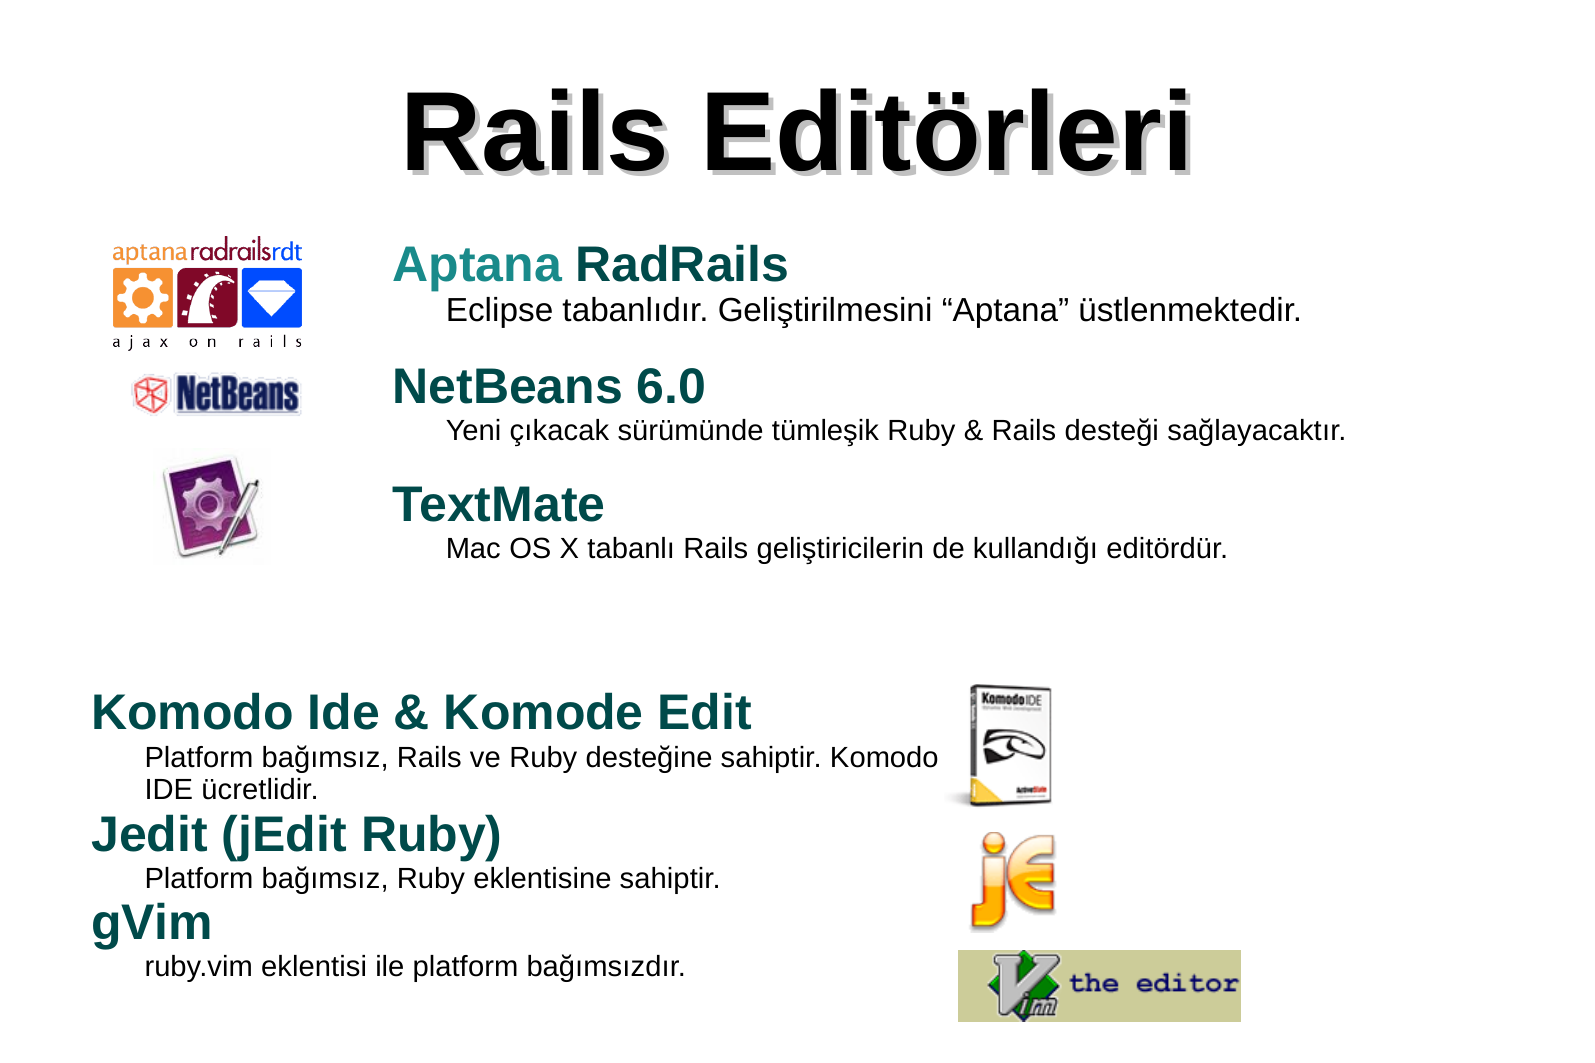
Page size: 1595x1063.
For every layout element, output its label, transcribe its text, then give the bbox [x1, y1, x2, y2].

picture [100, 360, 349, 565]
picture [963, 832, 1063, 933]
text_box Komodo Ide & Komode Edit Platform bağımsız, Rails ve Ruby desteğine sahiptir. Komodo IDE ücretlidir. Jedit (jEdit Ruby) Platform bağımsız, Ruby eklentisine sahiptir. gVim ruby.vim eklentisi ile platform bağımsızdır. [59, 677, 1004, 1004]
picture [112, 236, 302, 354]
picture [944, 684, 1053, 811]
list Aptana RadRails Eclipse tabanlıdır. Geliştirilmesini “Aptana” üstlenmektedir. NetBeans 6.0 Yeni çıkacak sürümünde tümleşik Ruby & Rails desteği sağlayacaktır. TextMate Mac OS X tabanlı Rails geliştiricilerin de kullandığı editördür. [375, 236, 1359, 650]
picture [958, 950, 1241, 1022]
title Rails Editörleri [79, 42, 1515, 220]
